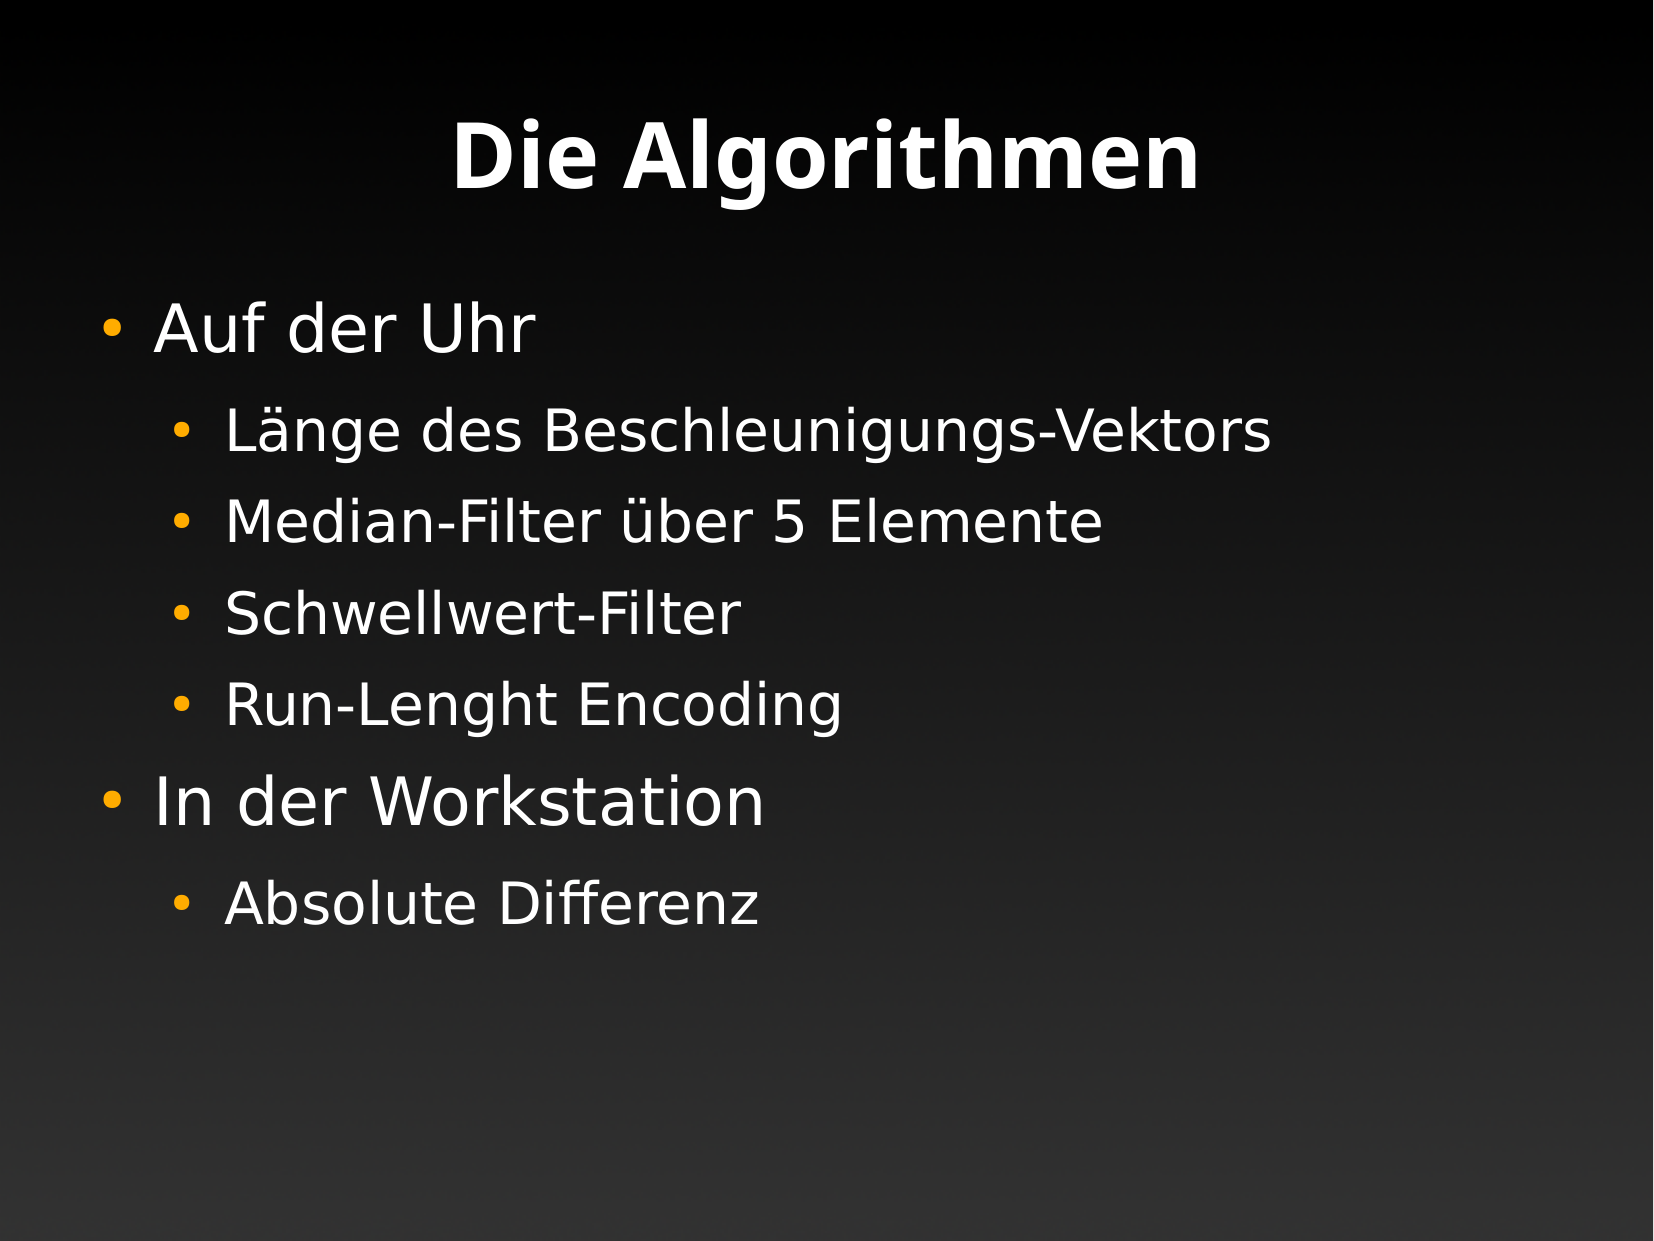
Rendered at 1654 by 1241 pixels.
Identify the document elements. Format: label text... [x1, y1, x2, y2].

title Die Algorithmen [82, 49, 1571, 257]
picture [0, 0, 1654, 1241]
list Auf der Uhr Länge des Beschleunigungs-Vektors Median-Filter über 5 Elemente Schwellwert-Filter Run-Lenght Encoding In der Workstation Absolute Differenz [82, 290, 1571, 1109]
